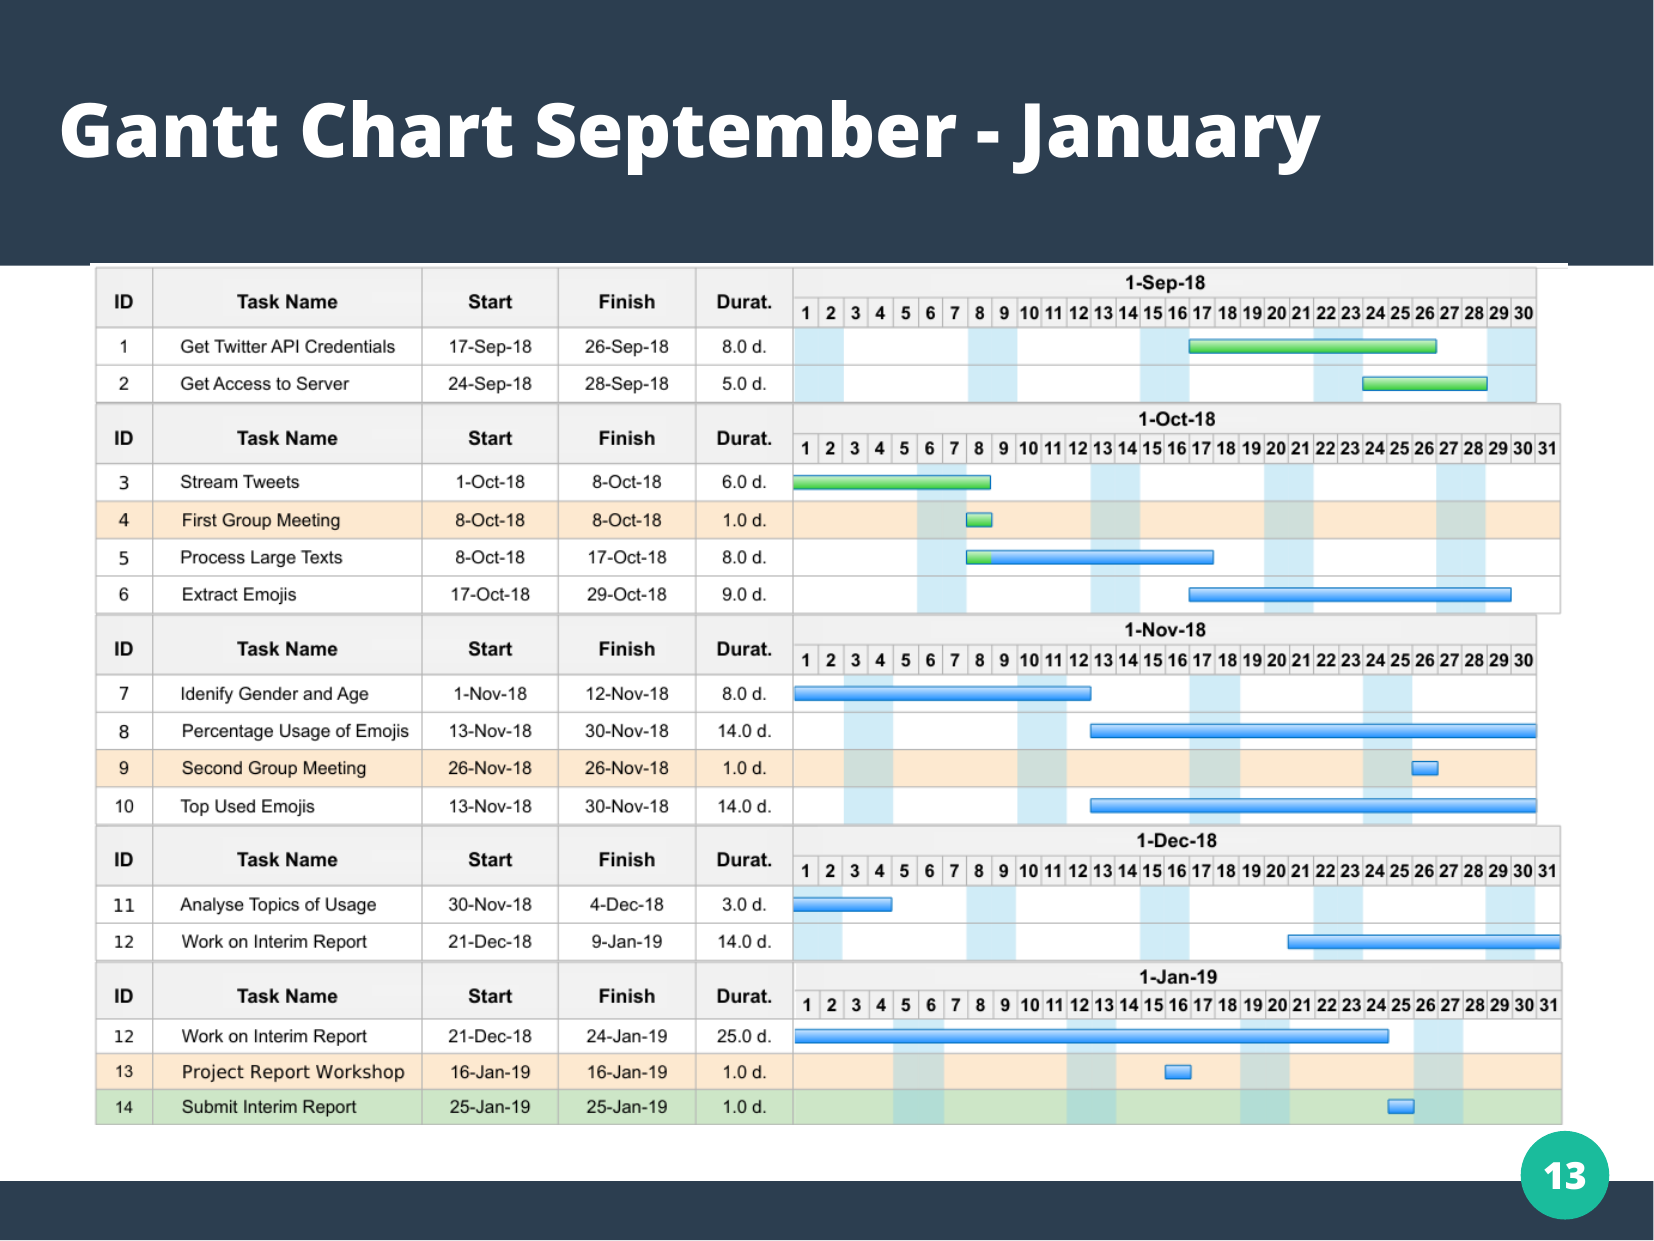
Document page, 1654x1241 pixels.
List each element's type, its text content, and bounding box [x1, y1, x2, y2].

picture [90, 263, 1568, 1126]
title Gantt Chart September - January [59, 49, 1595, 207]
